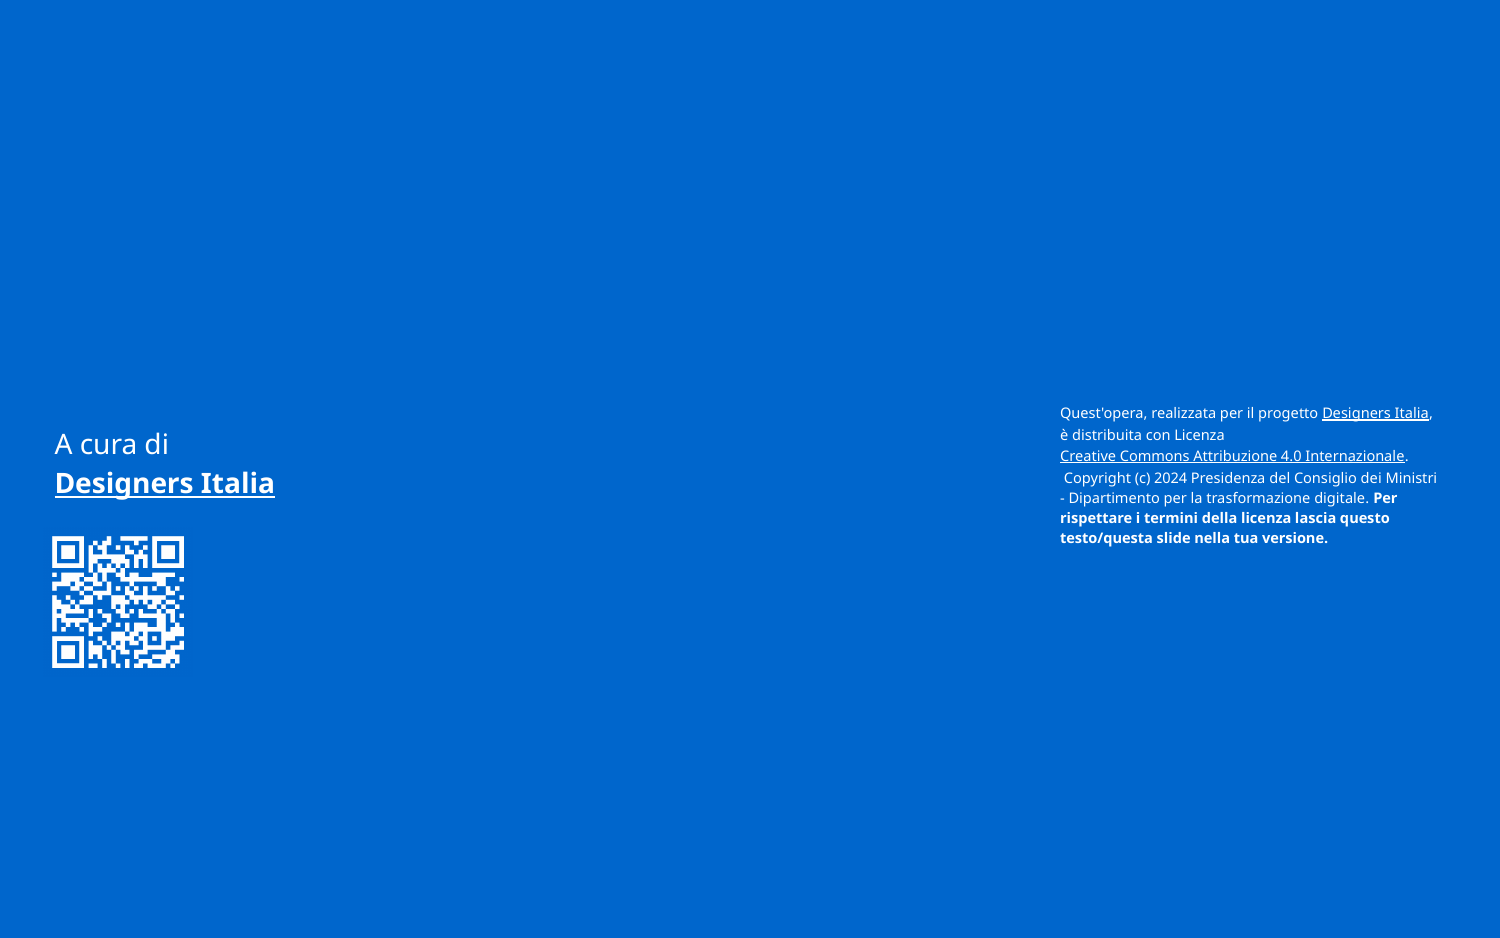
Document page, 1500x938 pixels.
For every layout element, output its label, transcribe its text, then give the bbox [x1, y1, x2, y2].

picture [43, 527, 193, 677]
text_box Quest'opera, realizzata per il progetto Designers Italia, è distribuita con Licenza Creative Commons Attribuzione 4.0 Internazionale. Copyright (c) 2024 Presidenza del Consiglio dei Ministri - Dipartimento per la trasformazione digitale. Per rispettare i termini della licenza lascia questo testo/questa slide nella tua versione. [1045, 385, 1454, 562]
text_box A cura di Designers Italia [43, 437, 497, 488]
